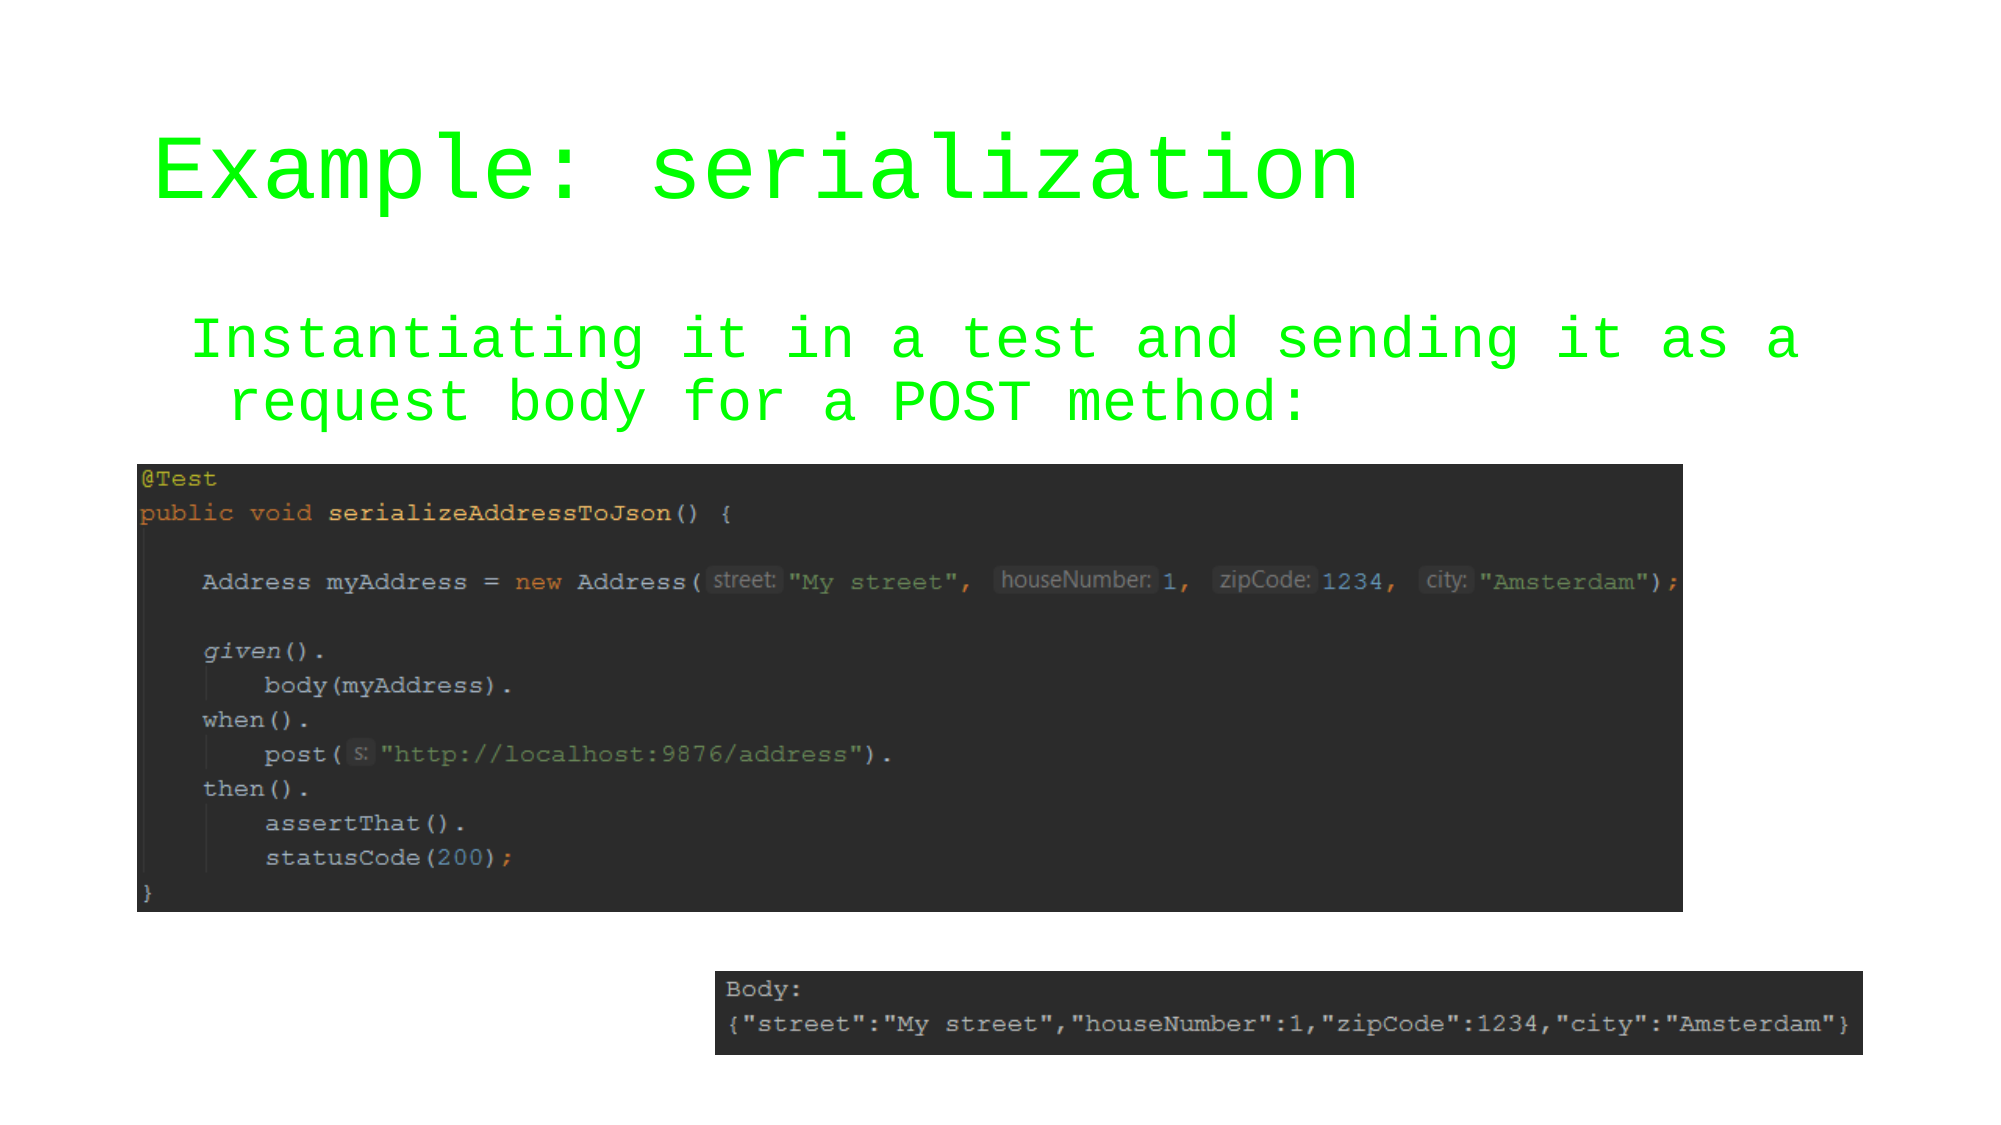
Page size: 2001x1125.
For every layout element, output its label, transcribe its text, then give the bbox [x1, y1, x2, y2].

title Example: serialization [137, 59, 1863, 278]
picture [137, 464, 1683, 912]
picture [715, 971, 1863, 1055]
list Instantiating it in a test and sending it as a request body for a POST method: [137, 299, 1863, 1014]
